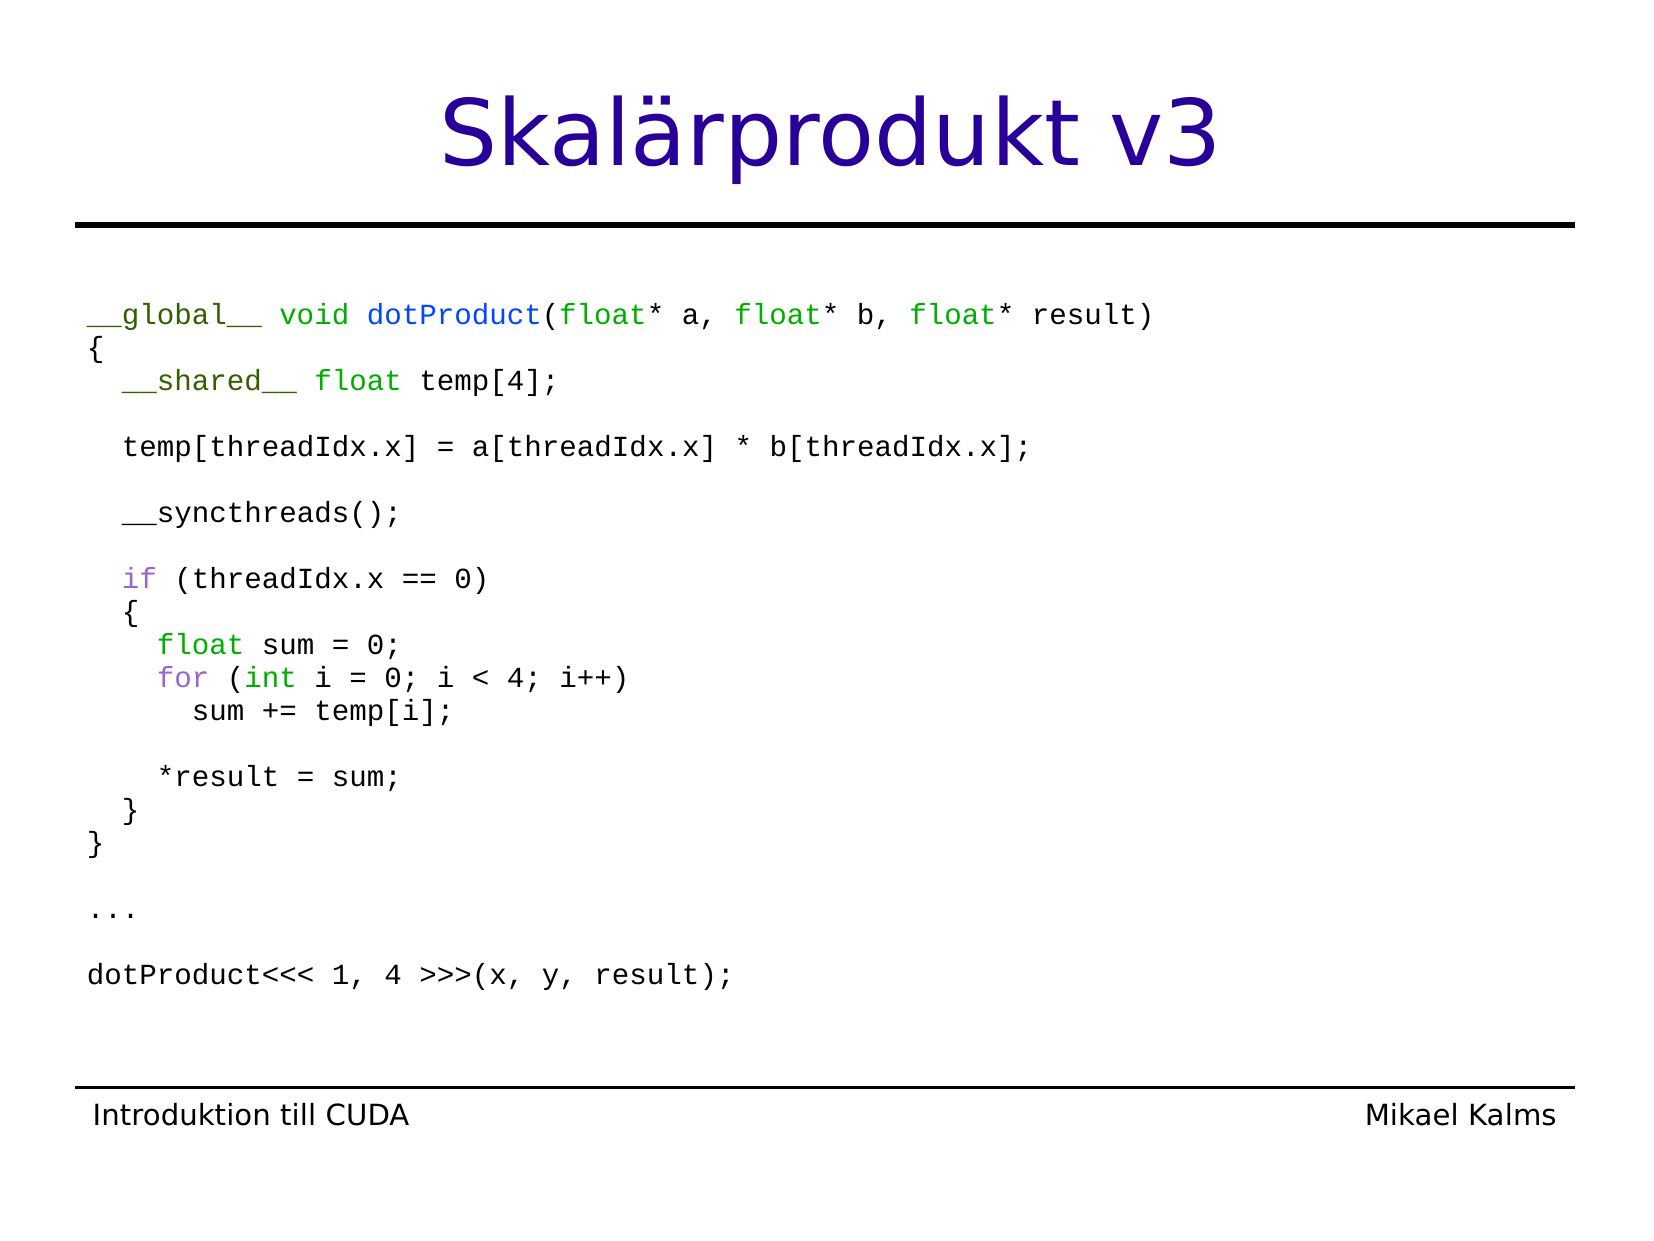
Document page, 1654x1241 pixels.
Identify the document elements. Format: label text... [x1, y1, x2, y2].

text_box __global__ void dotProduct(float* a, float* b, float* result) { __shared__ float temp[4]; temp[threadIdx.x] = a[threadIdx.x] * b[threadIdx.x]; __syncthreads(); if (threadIdx.x == 0) { float sum = 0; for (int i = 0; i < 4; i++) sum += temp[i]; *result = sum; } } ... dotProduct<<< 1, 4 >>>(x, y, result); [86, 306, 1576, 1020]
text_box Introduktion till CUDA [75, 1087, 428, 1144]
title Skalärprodukt v3 [86, 37, 1576, 231]
text_box Mikael Kalms [1347, 1087, 1576, 1144]
